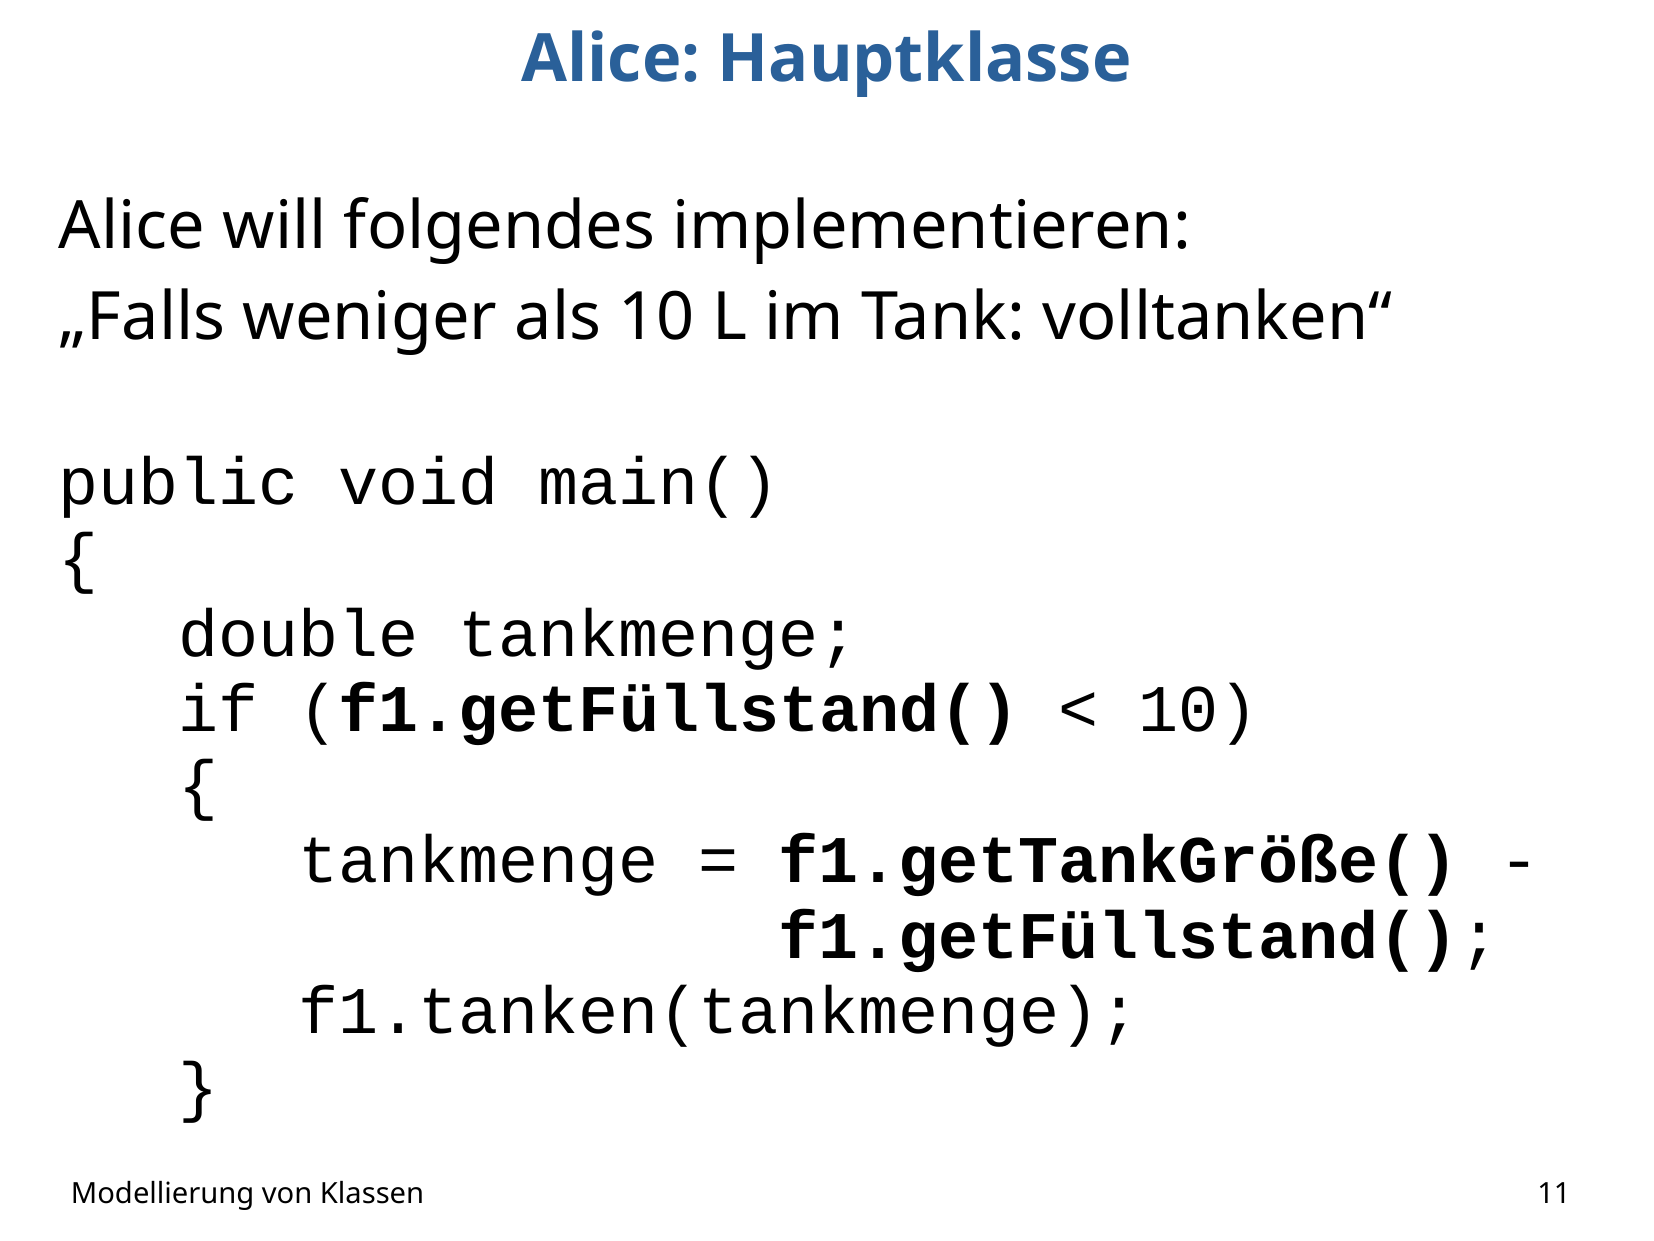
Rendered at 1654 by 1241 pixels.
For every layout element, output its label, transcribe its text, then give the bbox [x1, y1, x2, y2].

list Alice will folgendes implementieren: „Falls weniger als 10 L im Tank: volltanken“ public void main() { double tankmenge; if (f1.getFüllstand() < 10) { tankmenge = f1.getTankGröße() - f1.getFüllstand(); f1.tanken(tankmenge); } [59, 177, 1595, 1146]
title Alice: Hauptklasse [0, 5, 1654, 107]
